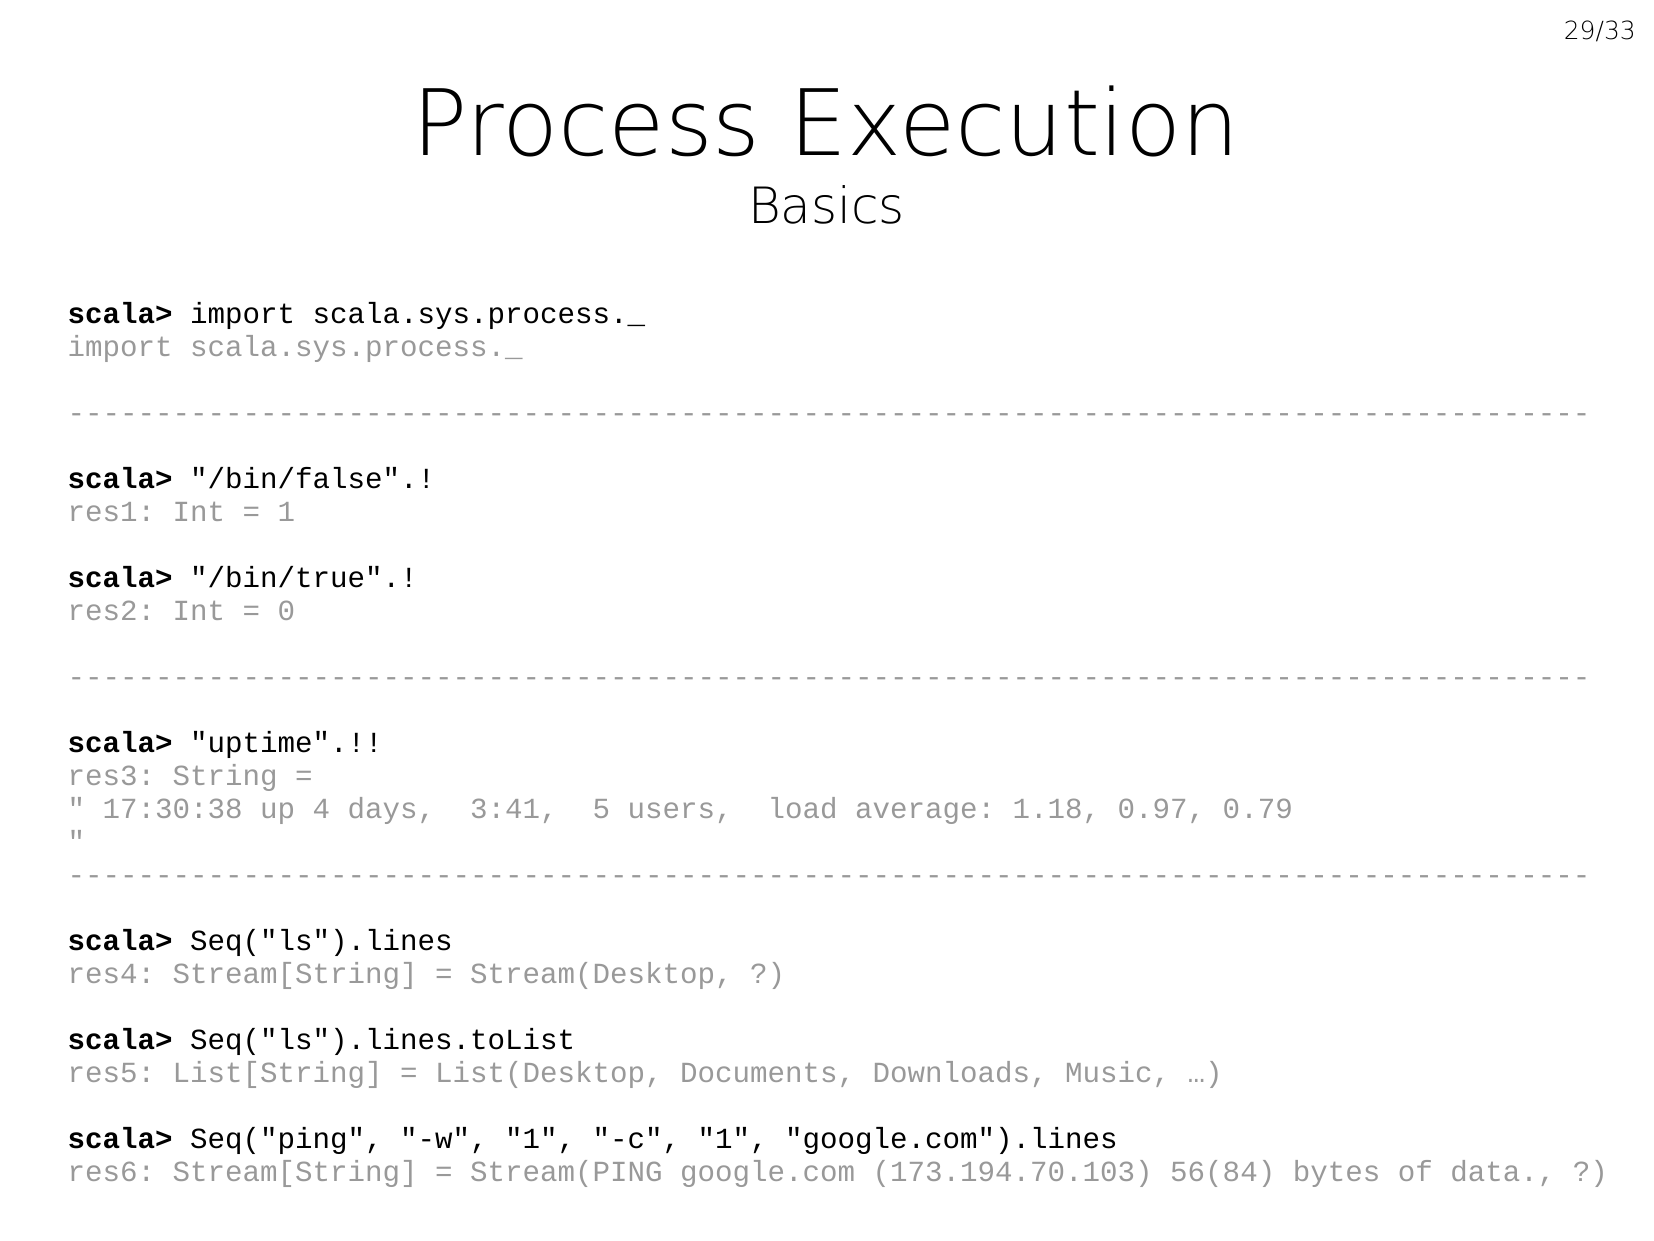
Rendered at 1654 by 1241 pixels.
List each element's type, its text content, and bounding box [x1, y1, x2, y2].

title Process Execution Basics [82, 49, 1571, 257]
text_box [195, 765, 225, 836]
text_box scala> import scala.sys.process._ import scala.sys.process._ --------------------------------------------------------------------------------------- scala> "/bin/false".! res1: Int = 1 scala> "/bin/true".! res2: Int = 0 --------------------------------------------------------------------------------------- scala> "uptime".!! res3: String = " 17:30:38 up 4 days, 3:41, 5 users, load average: 1.18, 0.97, 0.79 " --------------------------------------------------------------------------------------- scala> Seq("ls").lines res4: Stream[String] = Stream(Desktop, ?) scala> Seq("ls").lines.toList res5: List[String] = List(Desktop, Documents, Downloads, Music, …) scala> Seq("ping", "-w", "1", "-c", "1", "google.com").lines res6: Stream[String] = Stream(PING google.com (173.194.70.103) 56(84) bytes of data., ?) [52, 291, 1654, 1201]
